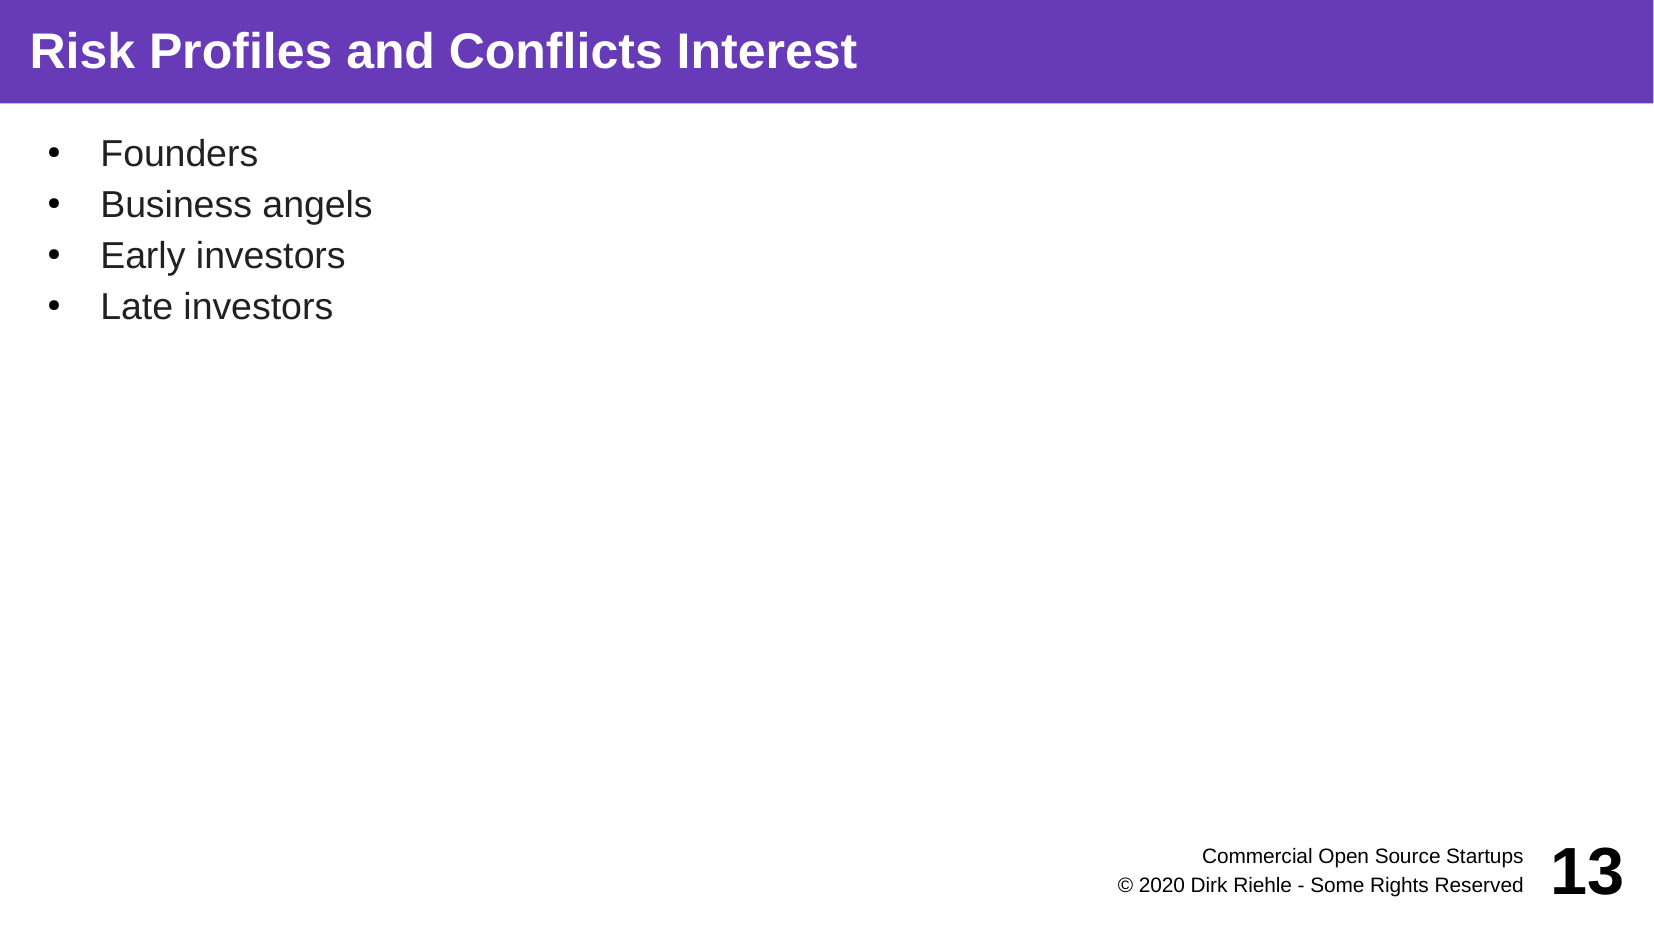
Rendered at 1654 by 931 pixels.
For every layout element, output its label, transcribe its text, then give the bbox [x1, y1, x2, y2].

title Risk Profiles and Conflicts Interest [0, 0, 1654, 104]
list Founders Business angels Early investors Late investors [29, 132, 1625, 813]
